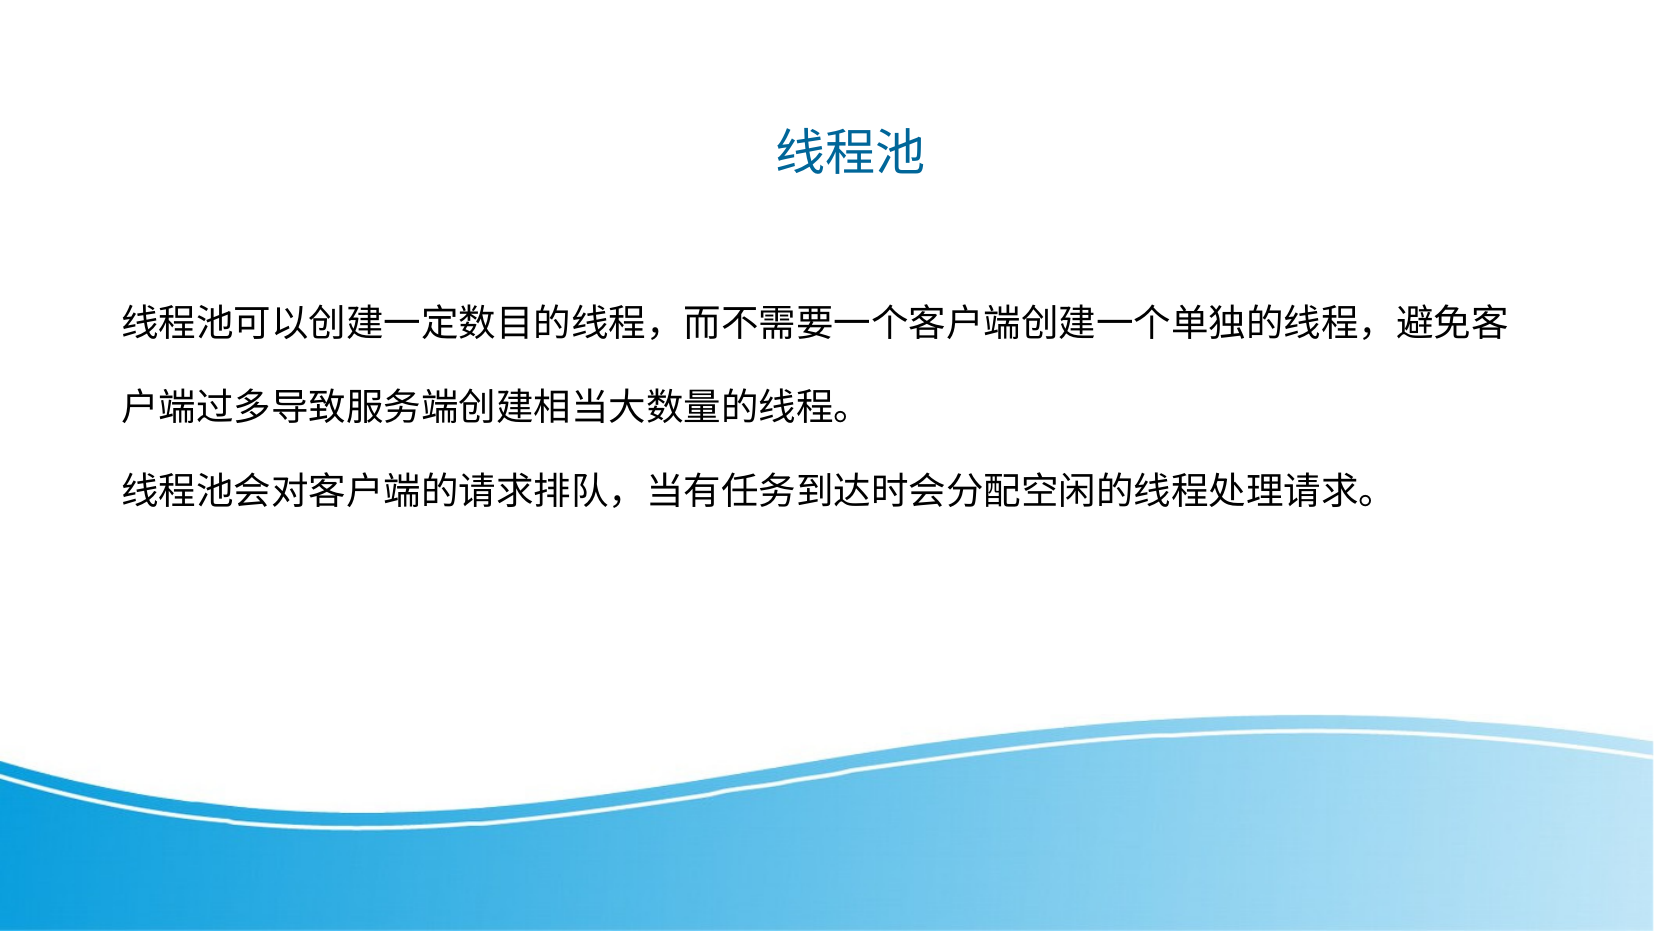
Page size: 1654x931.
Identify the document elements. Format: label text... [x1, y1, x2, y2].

picture [0, 714, 1654, 931]
title 线程池 [106, 70, 1595, 227]
text_box 线程池可以创建一定数目的线程，而不需要一个客户端创建一个单独的线程，避免客 户端过多导致服务端创建相当大数量的线程。 线程池会对客户端的请求排队，当有任务到达时会分配空闲的线程处理请求。 [106, 295, 1560, 563]
